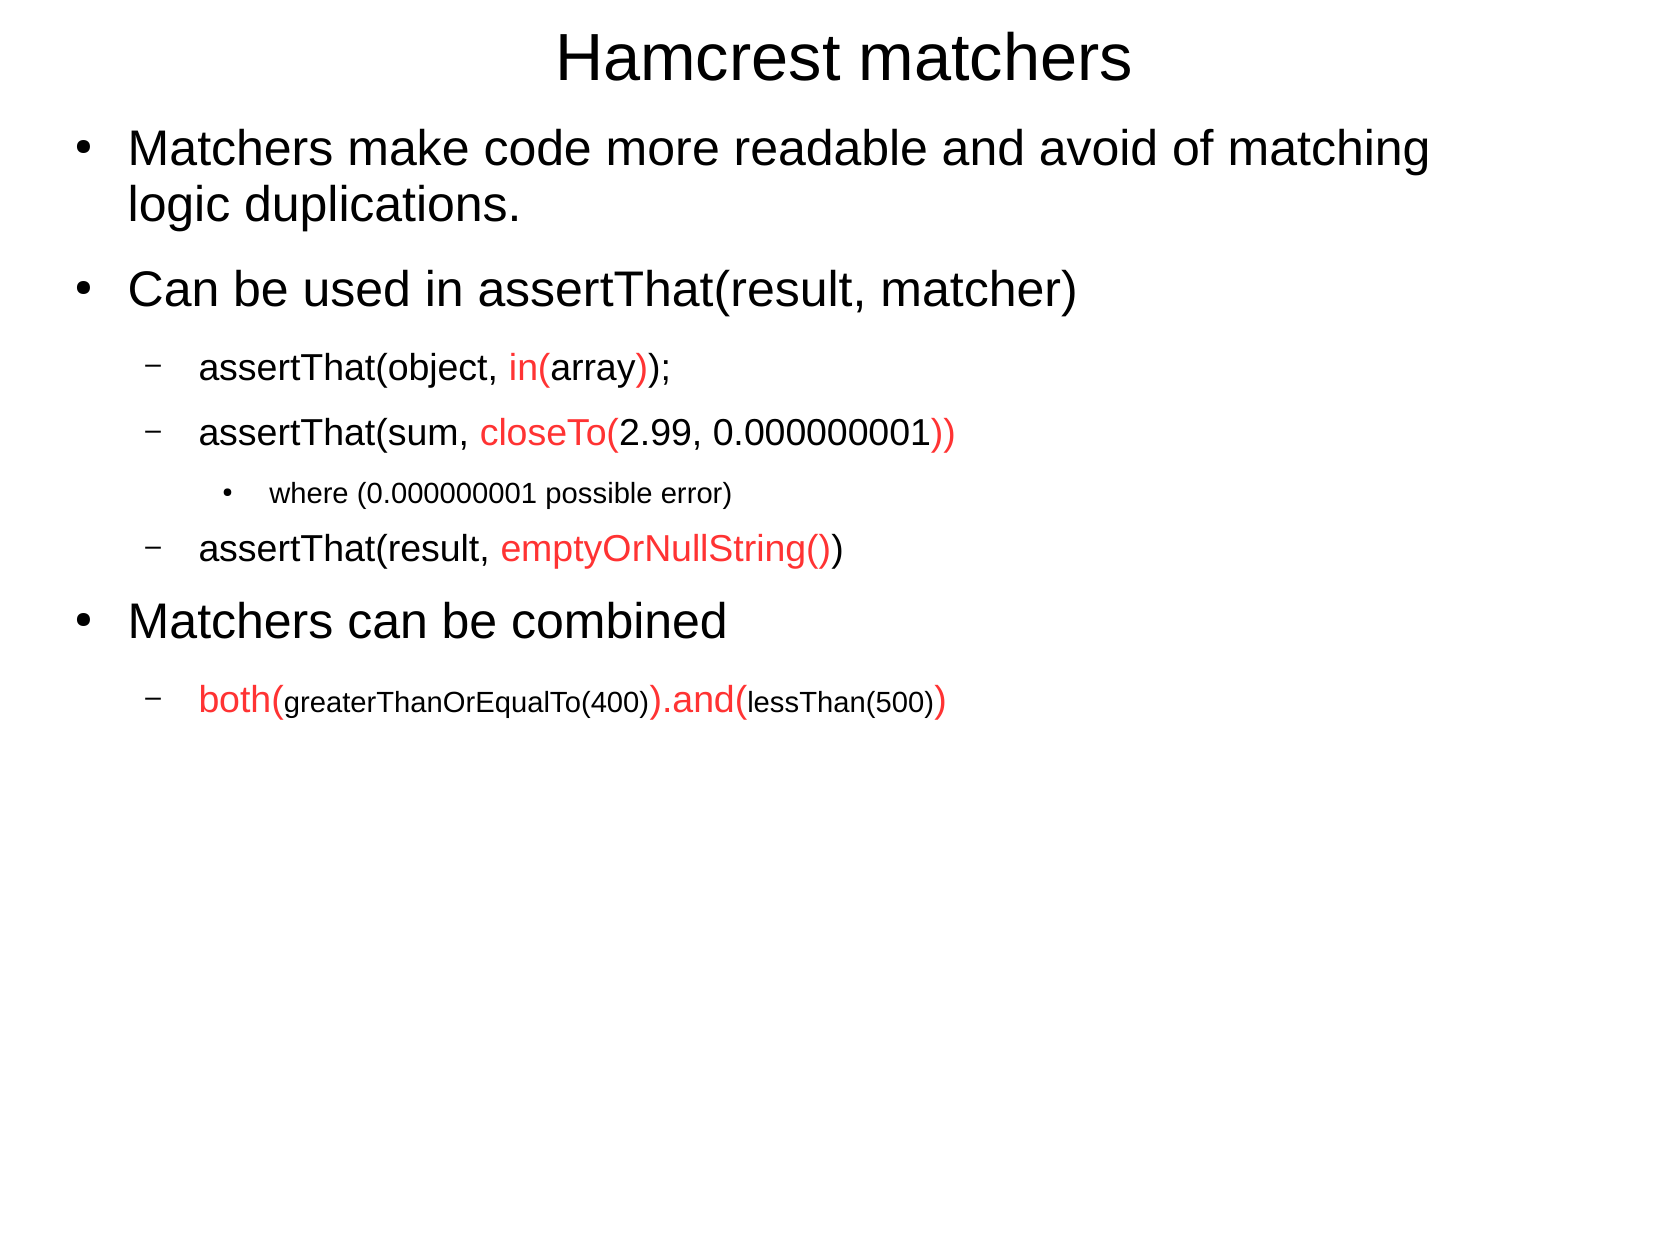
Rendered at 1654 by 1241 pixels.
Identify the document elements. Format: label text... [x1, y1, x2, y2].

list Matchers make code more readable and avoid of matching logic duplications. Can be used in assertThat(result, matcher) assertThat(object, in(array)); assertThat(sum, closeTo(2.99, 0.000000001)) where (0.000000001 possible error) assertThat(result, emptyOrNullString()) Matchers can be combined both(greaterThanOrEqualTo(400)).and(lessThan(500)) [56, 120, 1546, 721]
title Hamcrest matchers [82, 13, 1571, 100]
